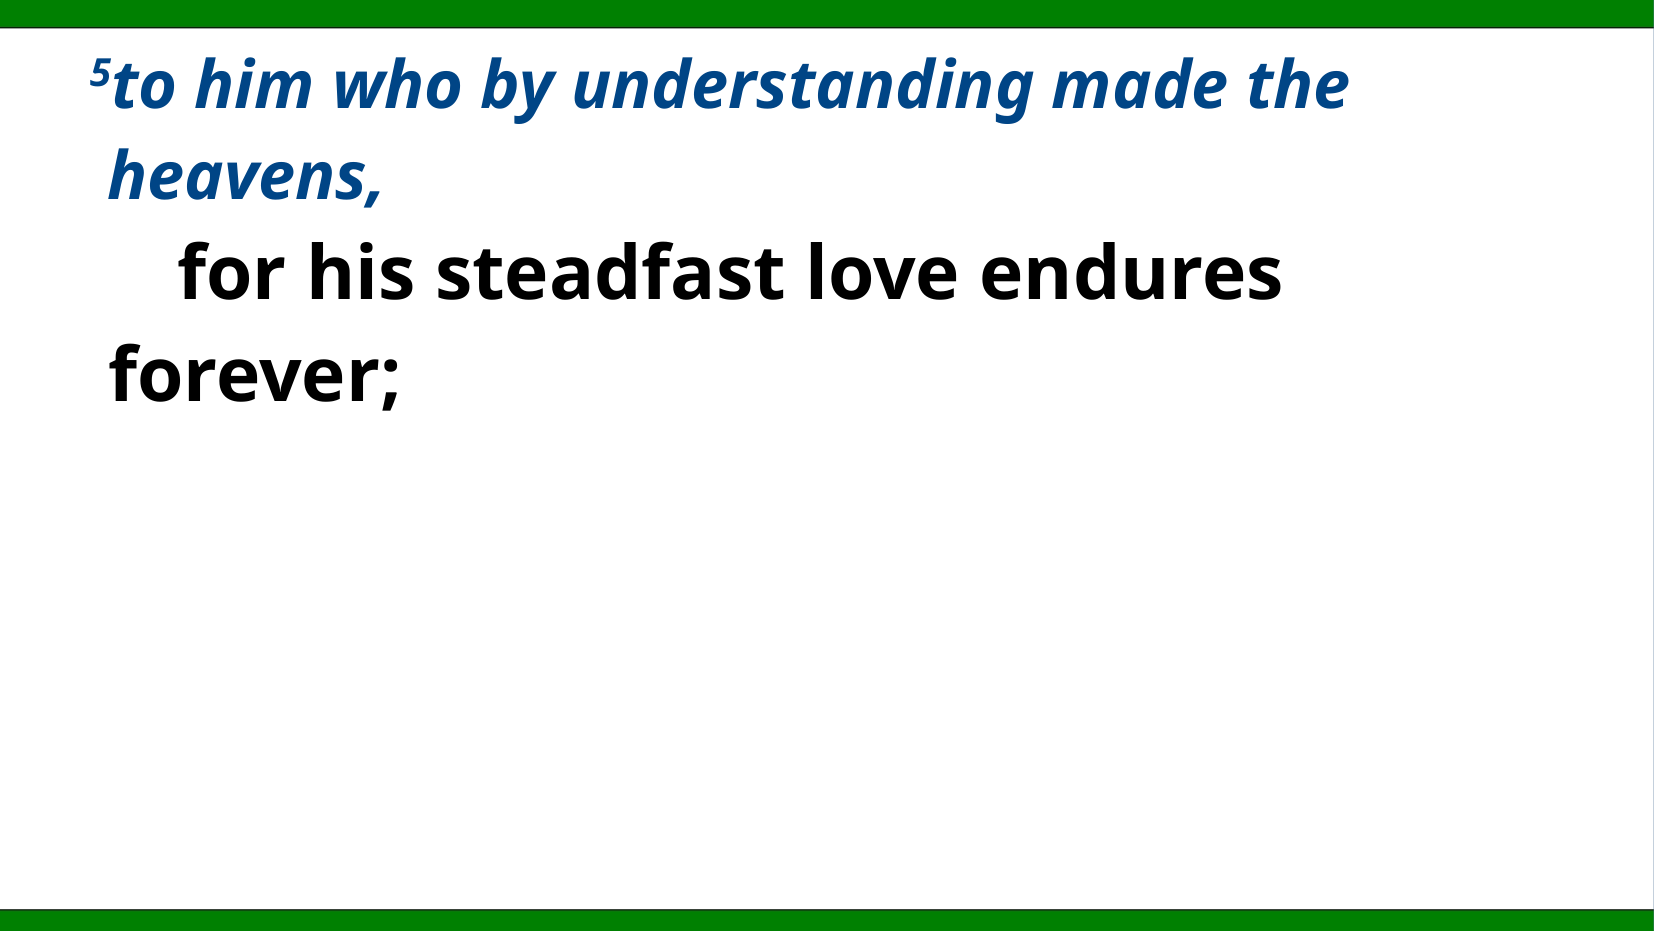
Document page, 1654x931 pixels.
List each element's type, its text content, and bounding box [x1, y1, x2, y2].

picture [0, 0, 1654, 931]
text_box 5to him who by understanding made the heavens, for his steadfast love endures forever; [75, 30, 1551, 376]
